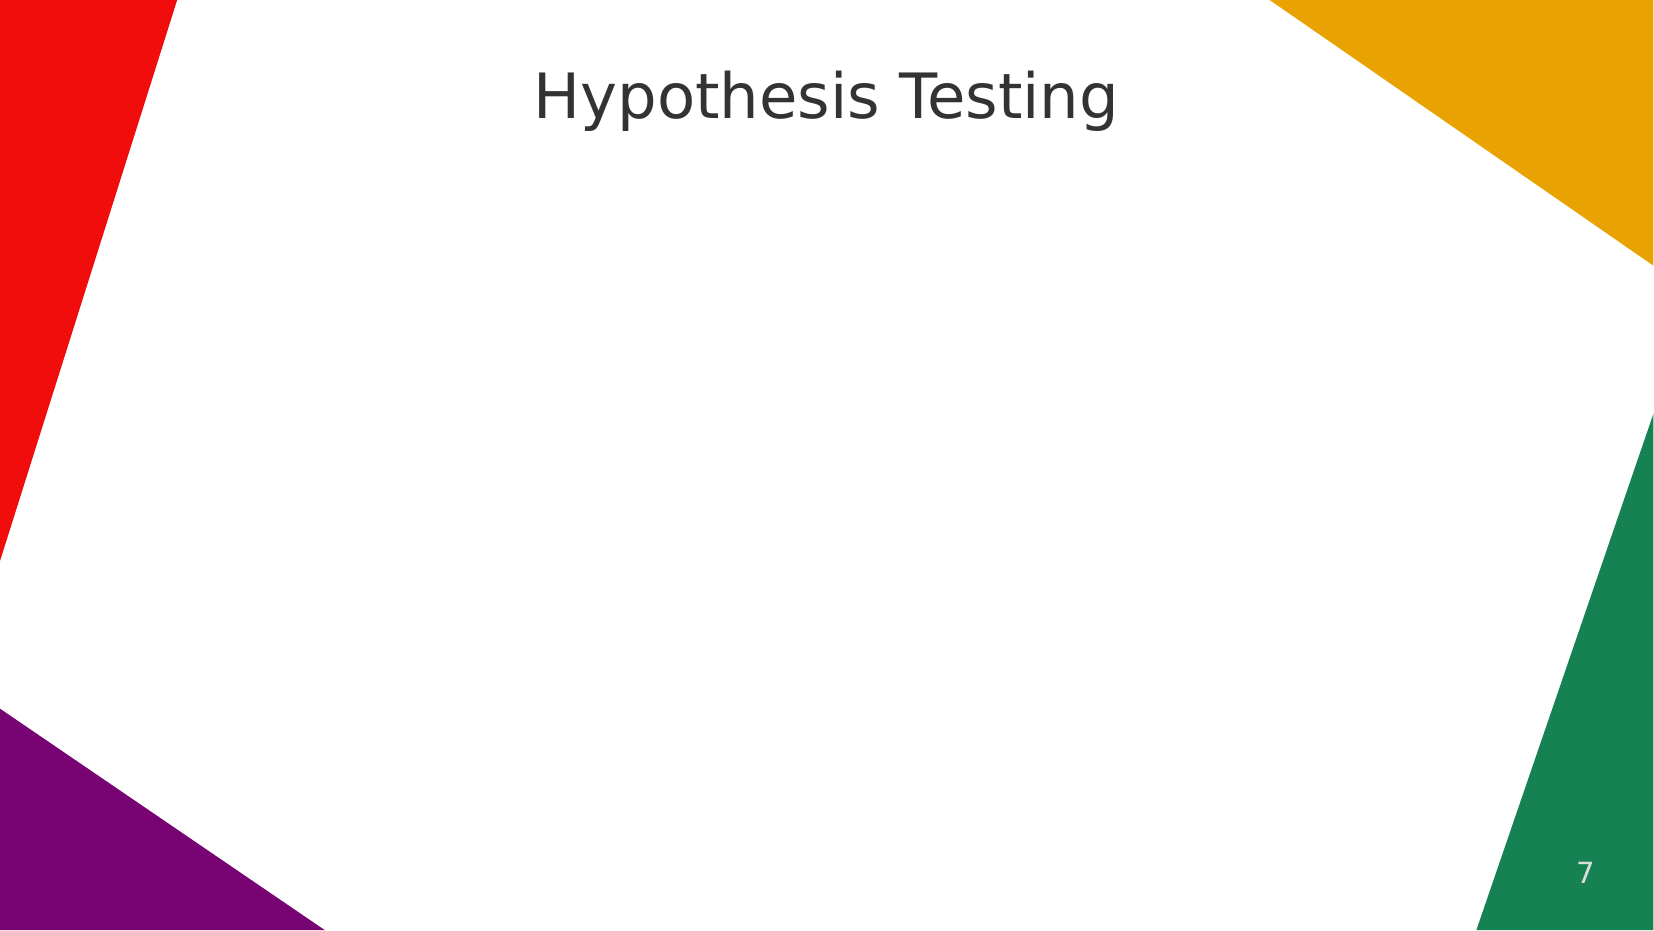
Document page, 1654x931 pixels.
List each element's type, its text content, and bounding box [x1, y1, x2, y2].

title Hypothesis Testing [118, 59, 1536, 207]
